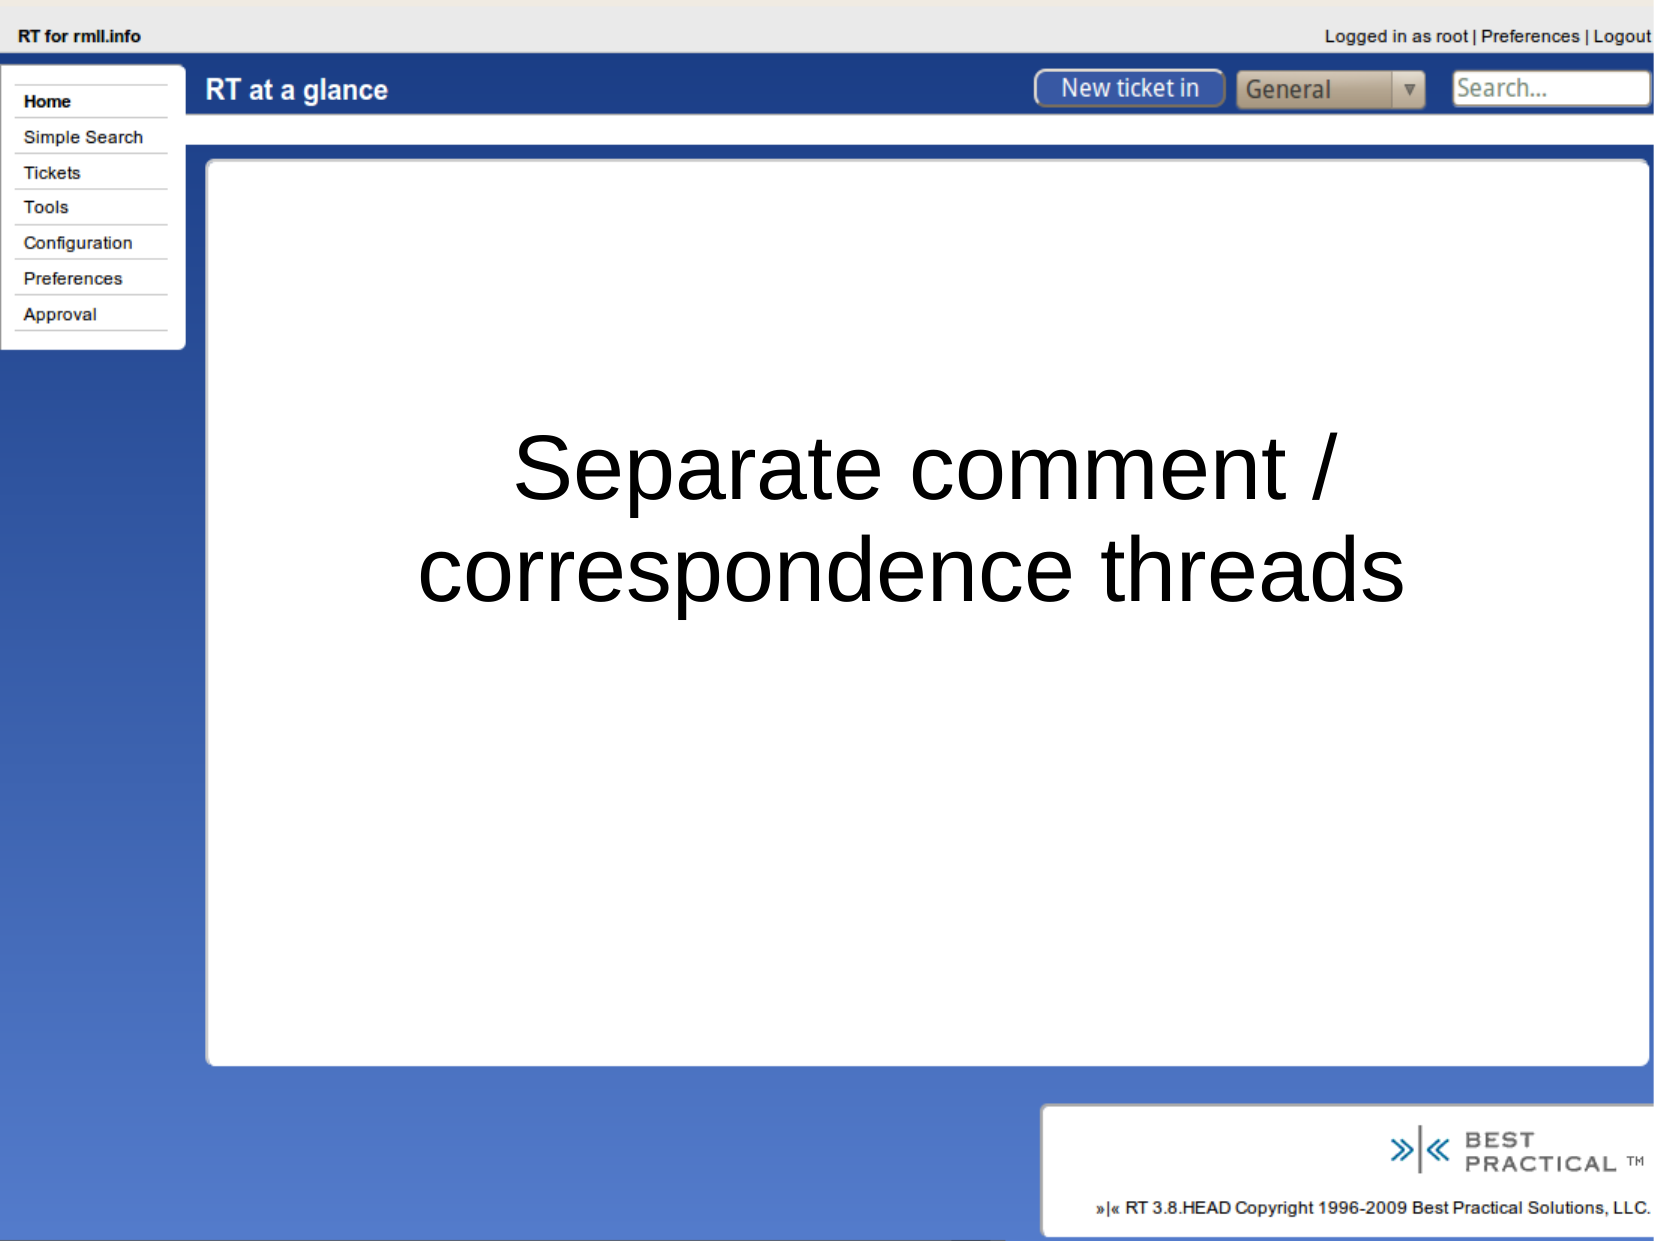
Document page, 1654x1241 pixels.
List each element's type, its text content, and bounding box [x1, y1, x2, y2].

title Separate comment / correspondence threads [280, 416, 1571, 622]
picture [468, 0, 1654, 1241]
